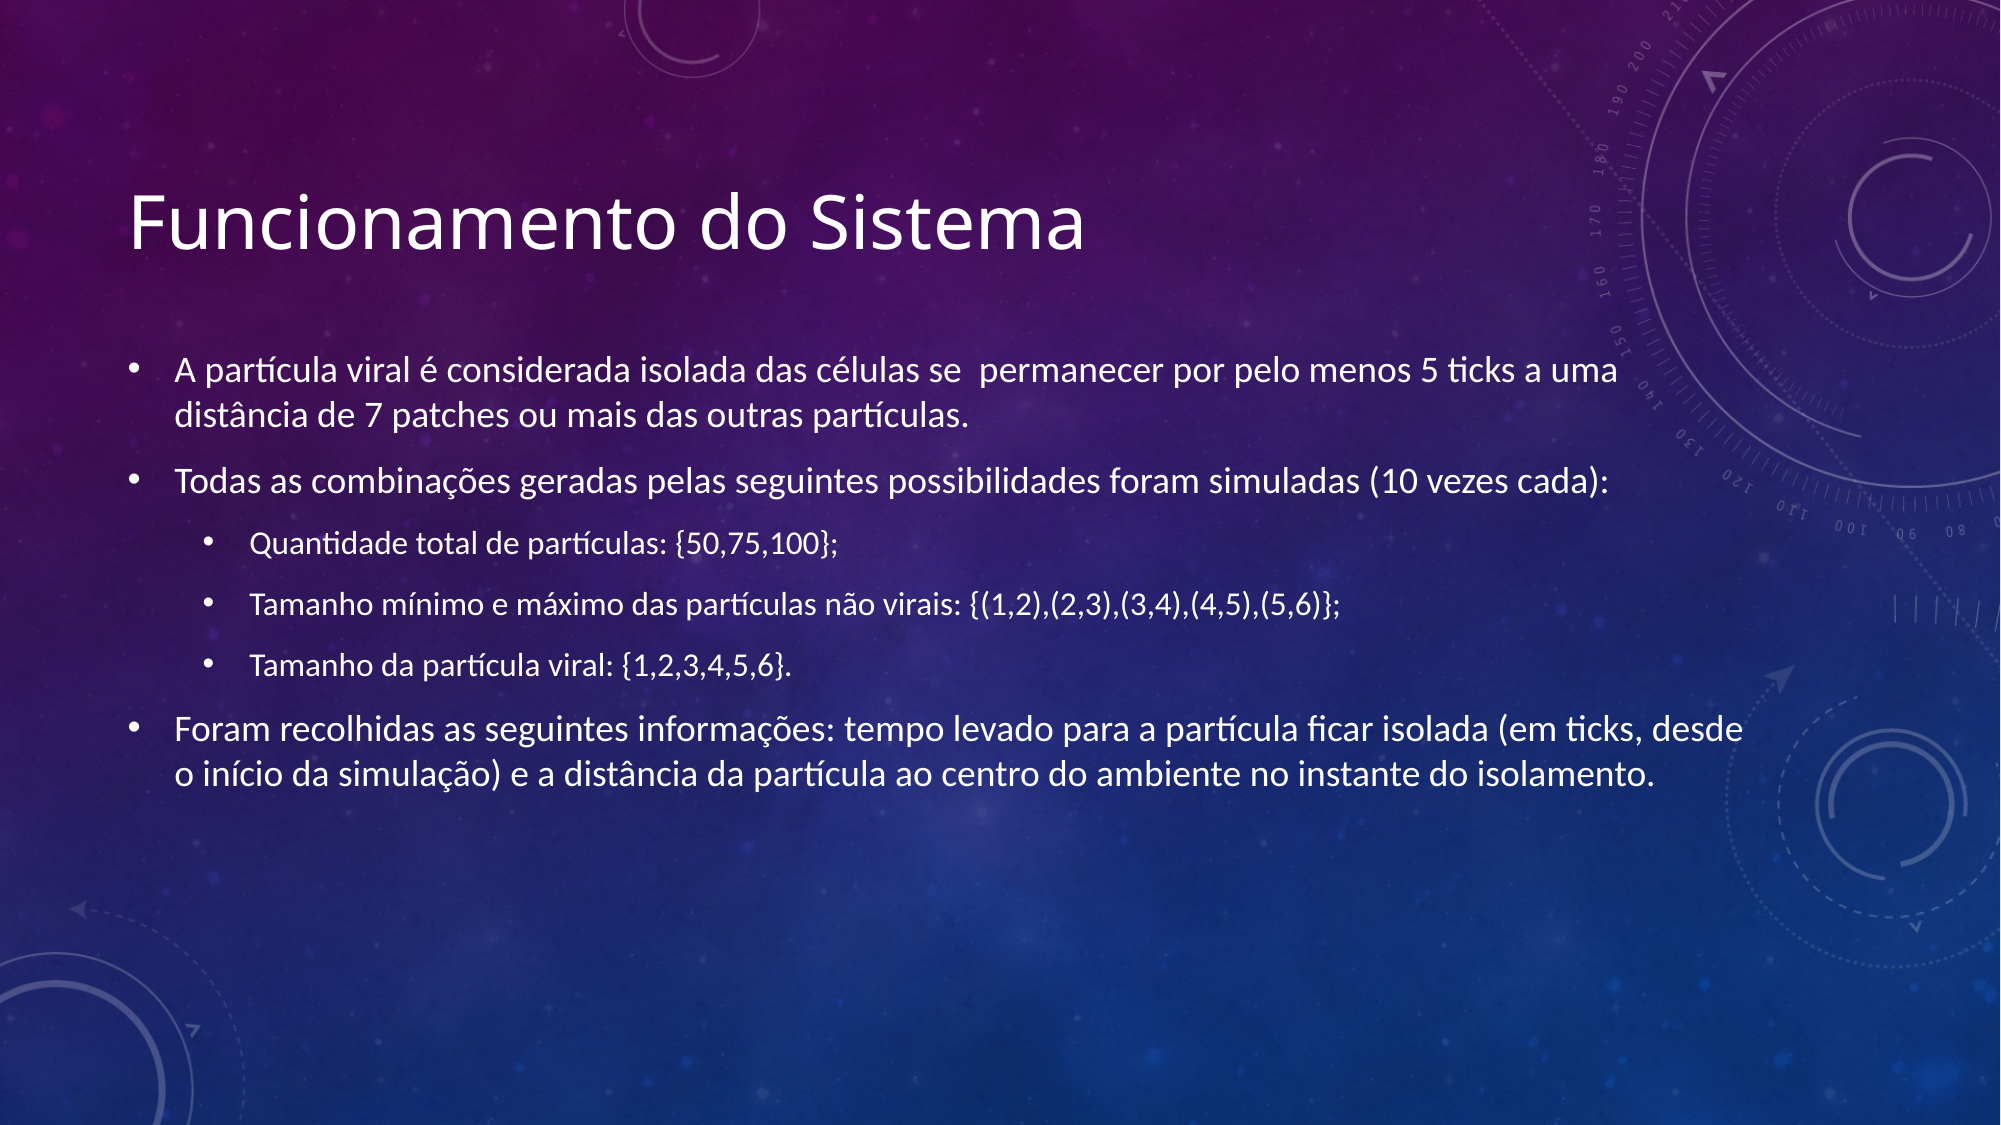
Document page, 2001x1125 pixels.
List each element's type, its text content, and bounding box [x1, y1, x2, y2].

list A partícula viral é considerada isolada das células se permanecer por pelo menos 5 ticks a uma distância de 7 patches ou mais das outras partículas. Todas as combinações geradas pelas seguintes possibilidades foram simuladas (10 vezes cada): Quantidade total de partículas: {50,75,100}; Tamanho mínimo e máximo das partículas não virais: {(1,2),(2,3),(3,4),(4,5),(5,6)}; Tamanho da partícula viral: {1,2,3,4,5,6}. Foram recolhidas as seguintes informações: tempo levado para a partícula ficar isolada (em ticks, desde o início da simulação) e a distância da partícula ao centro do ambiente no instante do isolamento. [112, 270, 1775, 869]
title Funcionamento do Sistema [112, 99, 1775, 270]
picture [0, 0, 2001, 1125]
